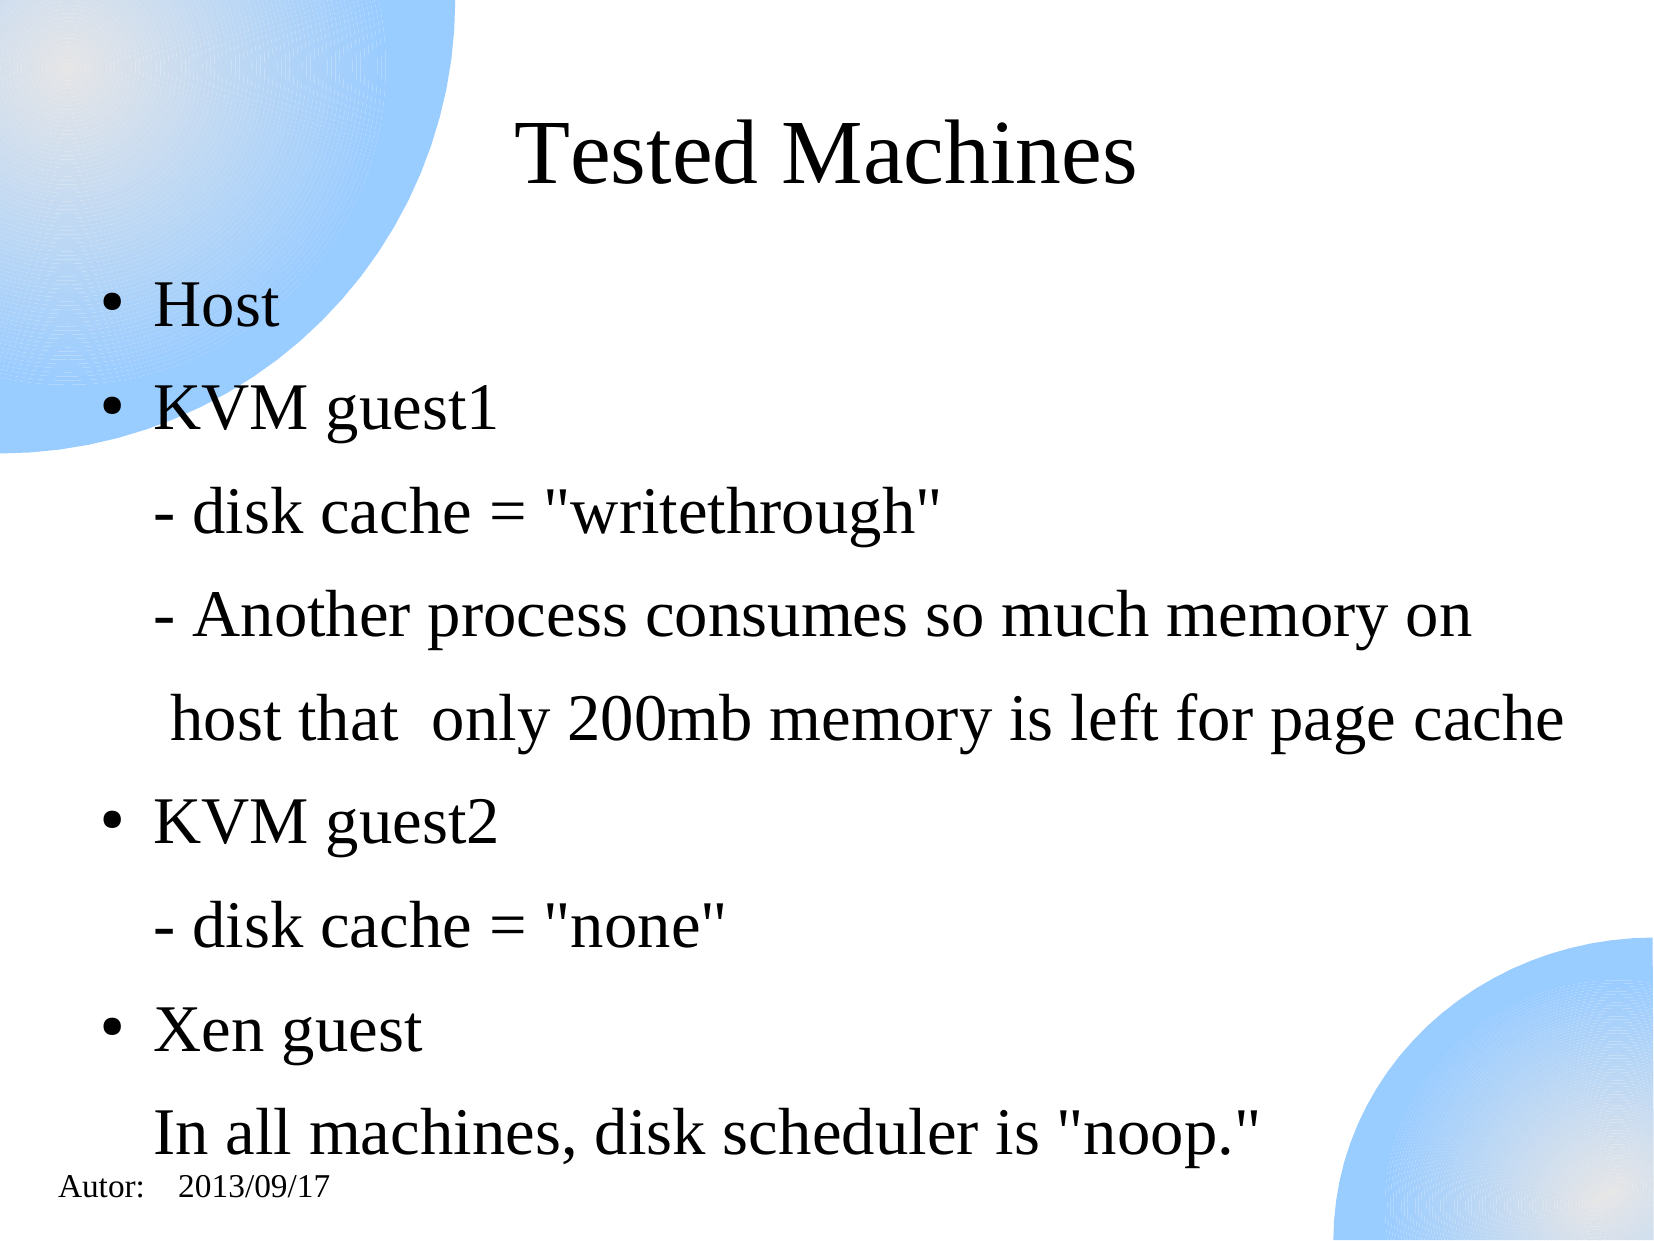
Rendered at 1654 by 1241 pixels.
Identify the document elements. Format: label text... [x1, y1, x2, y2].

list Host KVM guest1 - disk cache = "writethrough" - Another process consumes so much memory on host that only 200mb memory is left for page cache KVM guest2 - disk cache = "none" Xen guest In all machines, disk scheduler is "noop." [82, 266, 1571, 1170]
title Tested Machines [82, 49, 1571, 257]
